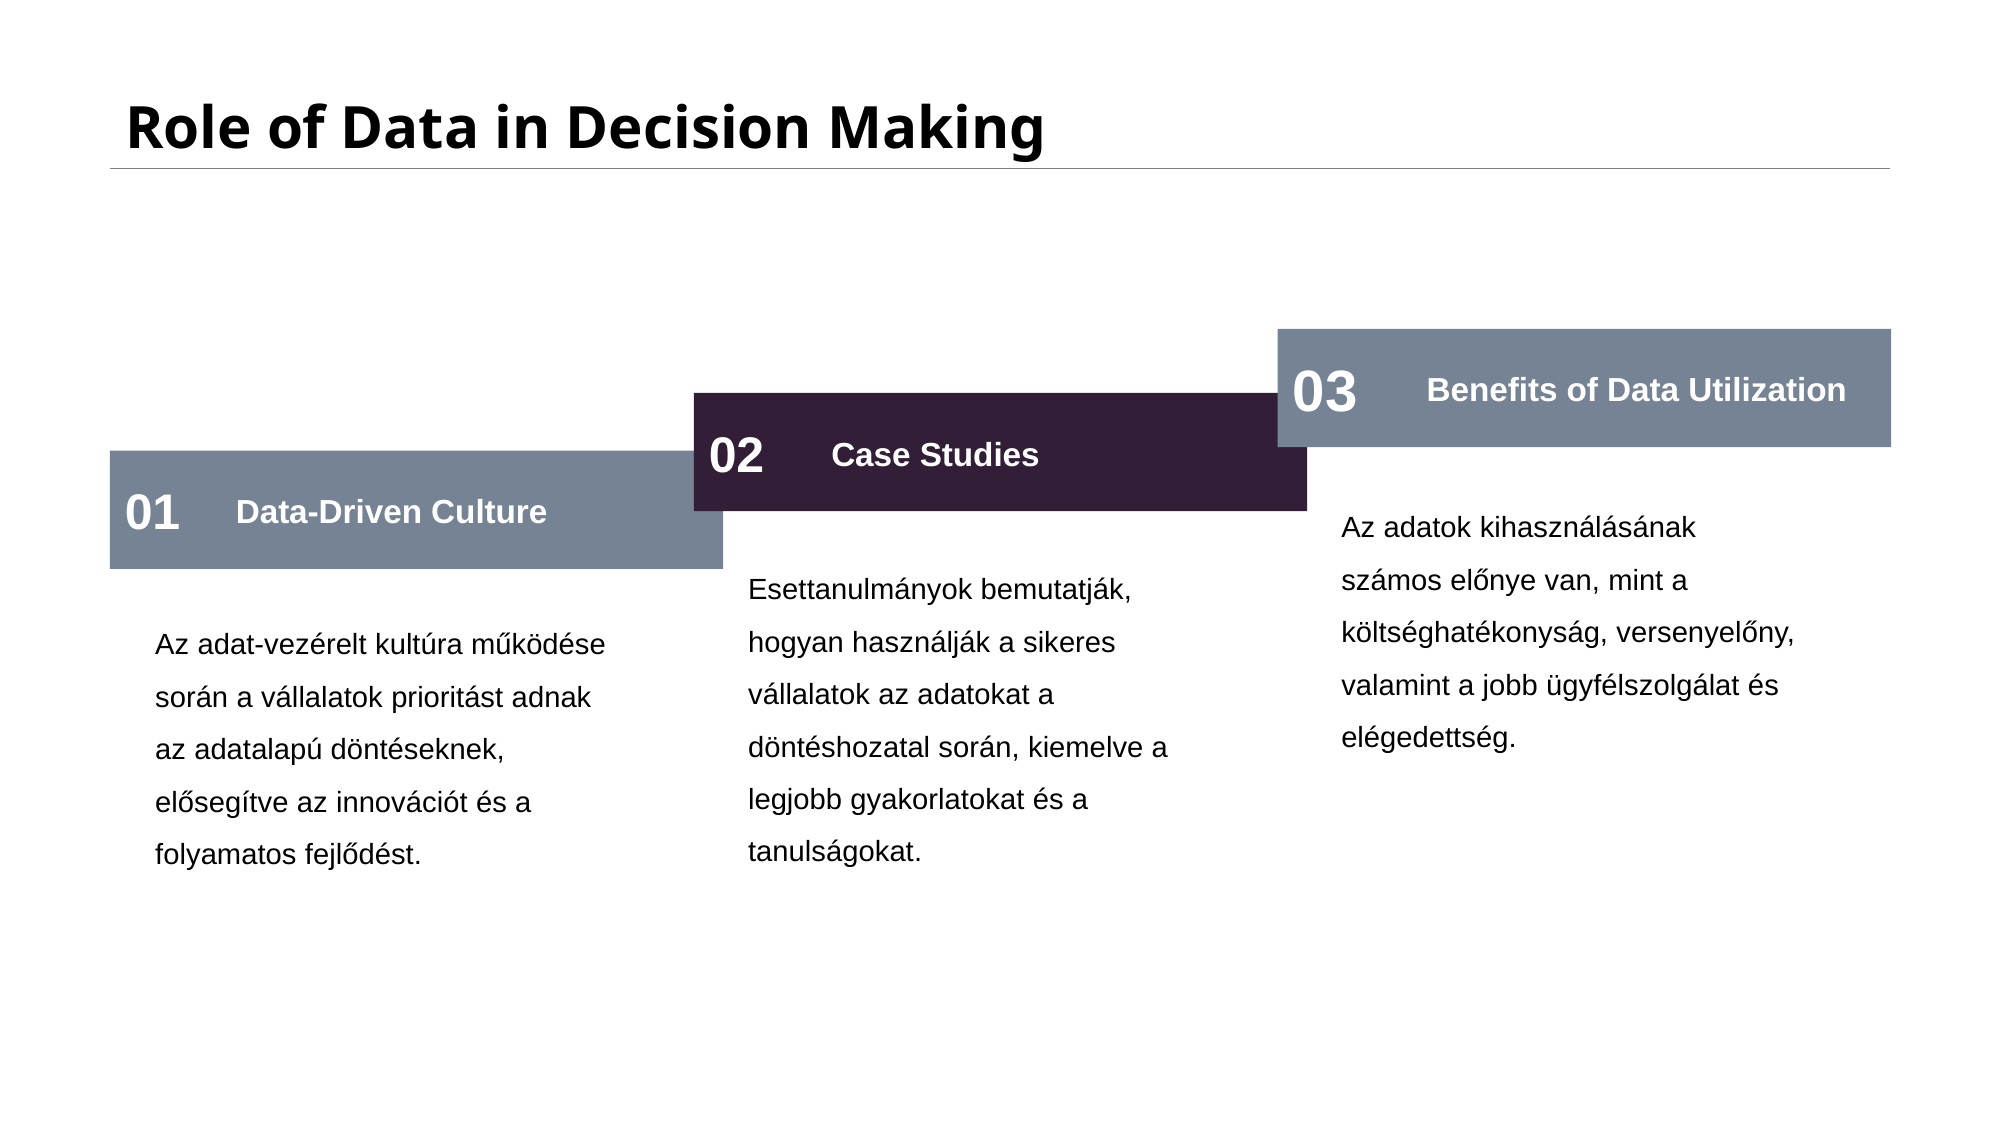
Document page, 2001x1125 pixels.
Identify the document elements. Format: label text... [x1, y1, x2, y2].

text_box Esettanulmányok bemutatják, hogyan használják a sikeres vállalatok az adatokat a döntéshozatal során, kiemelve a legjobb gyakorlatokat és a tanulságokat. [733, 545, 1220, 876]
text_box Data-Driven Culture [220, 482, 700, 538]
title Role of Data in Decision Making [109, 0, 1890, 169]
text_box Benefits of Data Utilization [1411, 360, 1891, 416]
text_box 02 [693, 392, 1308, 512]
text_box 03 [1277, 328, 1892, 448]
text_box Case Studies [816, 425, 1295, 481]
text_box Az adat-vezérelt kultúra működése során a vállalatok prioritást adnak az adatalapú döntéseknek, elősegítve az innovációt és a folyamatos fejlődést. [140, 600, 626, 879]
text_box 01 [109, 450, 724, 569]
text_box Az adatok kihasználásának számos előnye van, mint a költséghatékonyság, versenyelőny, valamint a jobb ügyfélszolgálat és elégedettség. [1326, 483, 1813, 762]
